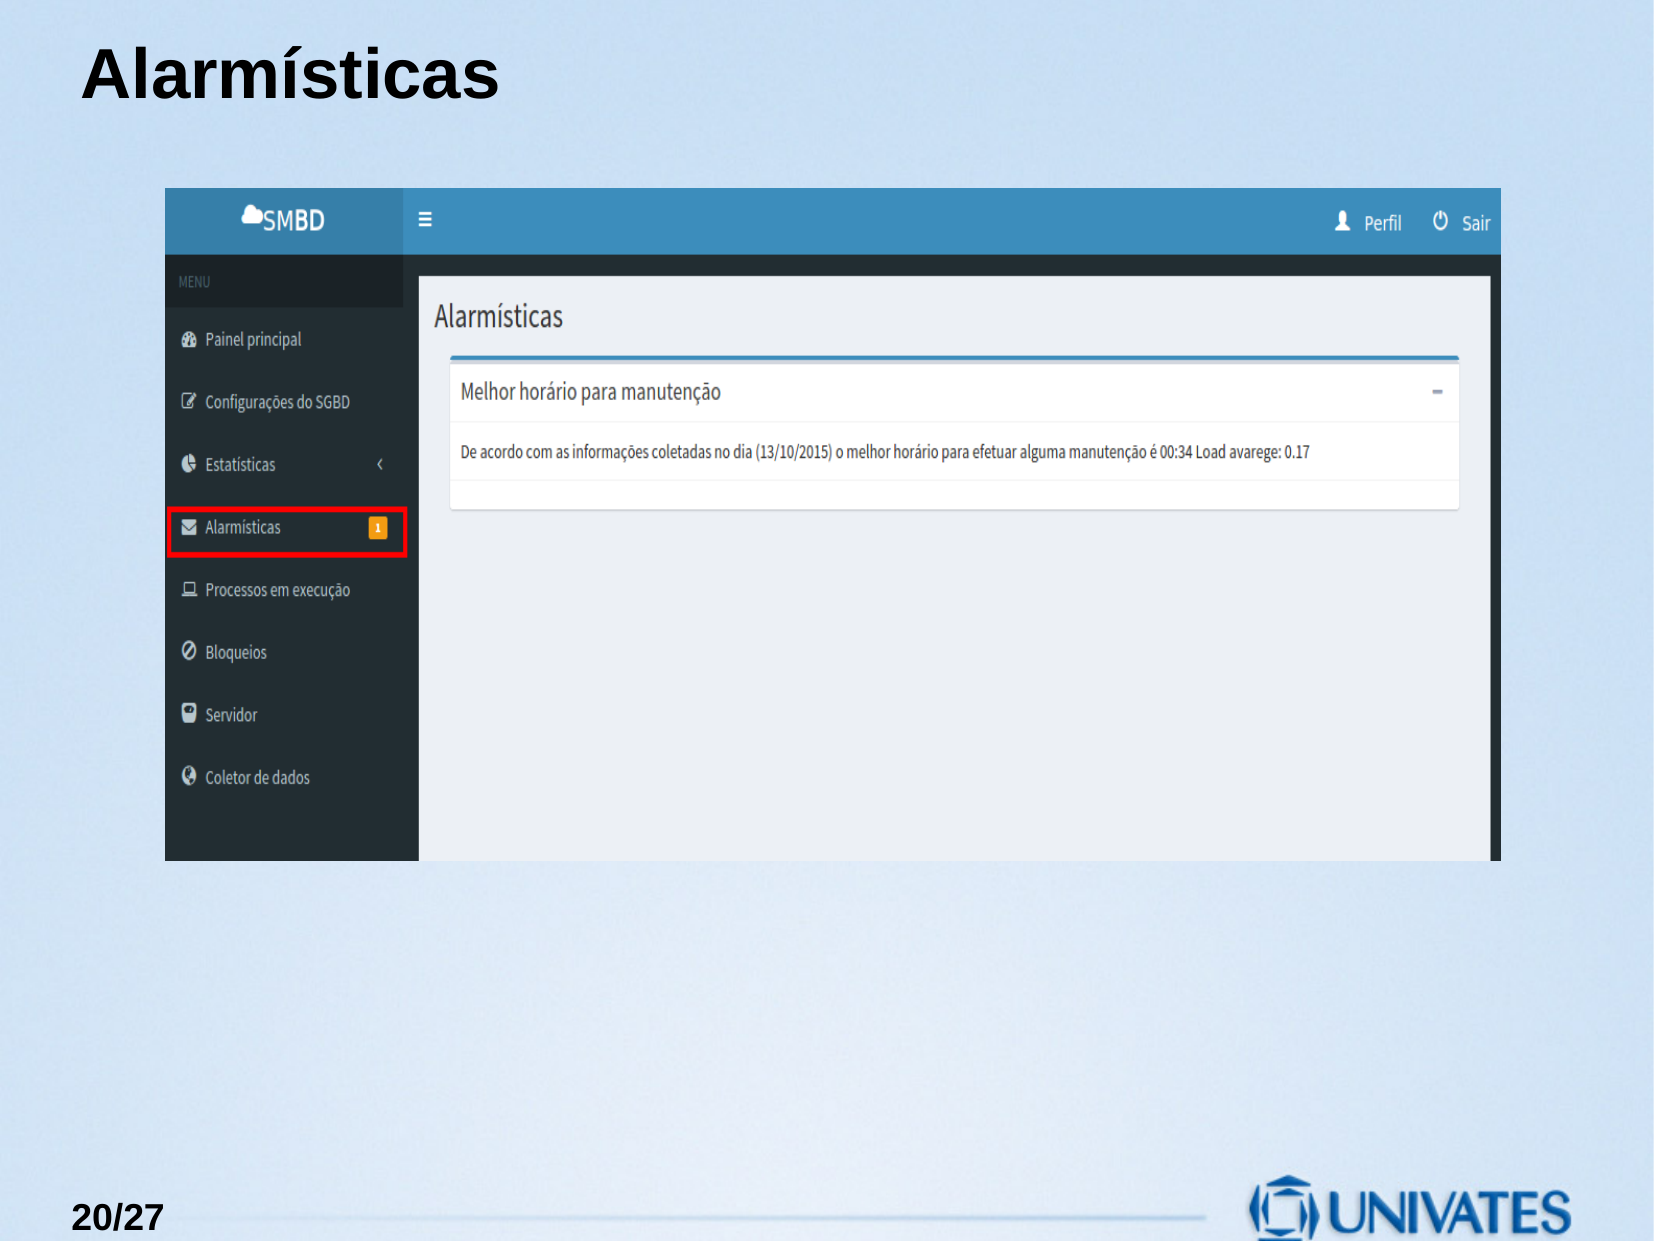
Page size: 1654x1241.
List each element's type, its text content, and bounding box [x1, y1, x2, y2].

picture [165, 188, 1501, 861]
title Alarmísticas [80, 35, 1569, 119]
